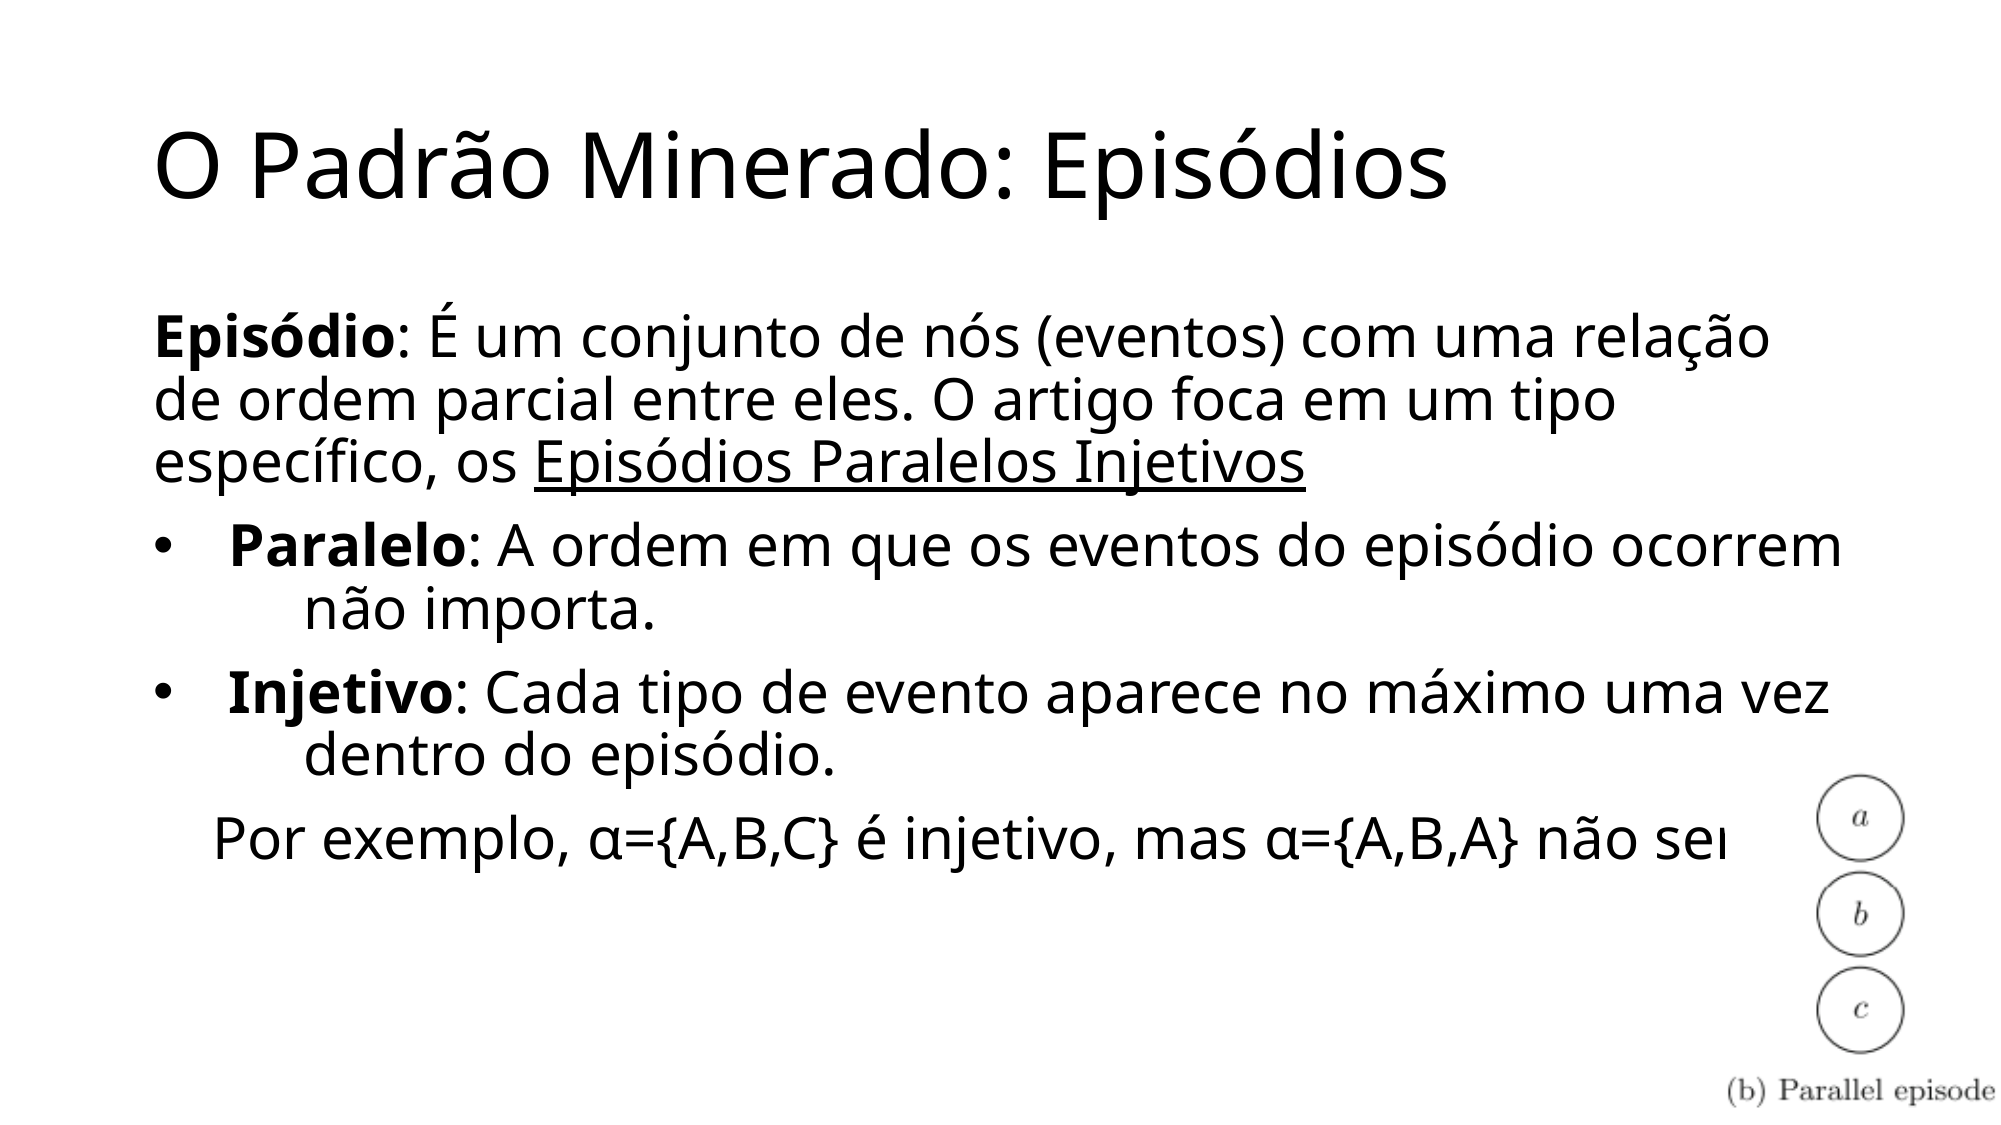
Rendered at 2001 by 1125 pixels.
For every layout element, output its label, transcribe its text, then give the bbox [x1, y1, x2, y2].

list Episódio: É um conjunto de nós (eventos) com uma relação de ordem parcial entre eles. O artigo foca em um tipo específico, os Episódios Paralelos Injetivos Paralelo: A ordem em que os eventos do episódio ocorrem não importa. Injetivo: Cada tipo de evento aparece no máximo uma vez dentro do episódio. Por exemplo, α={A,B,C} é injetivo, mas α={A,B,A} não seria [138, 299, 1864, 1014]
title O Padrão Minerado: Episódios [137, 59, 1863, 278]
picture [1725, 745, 1999, 1125]
